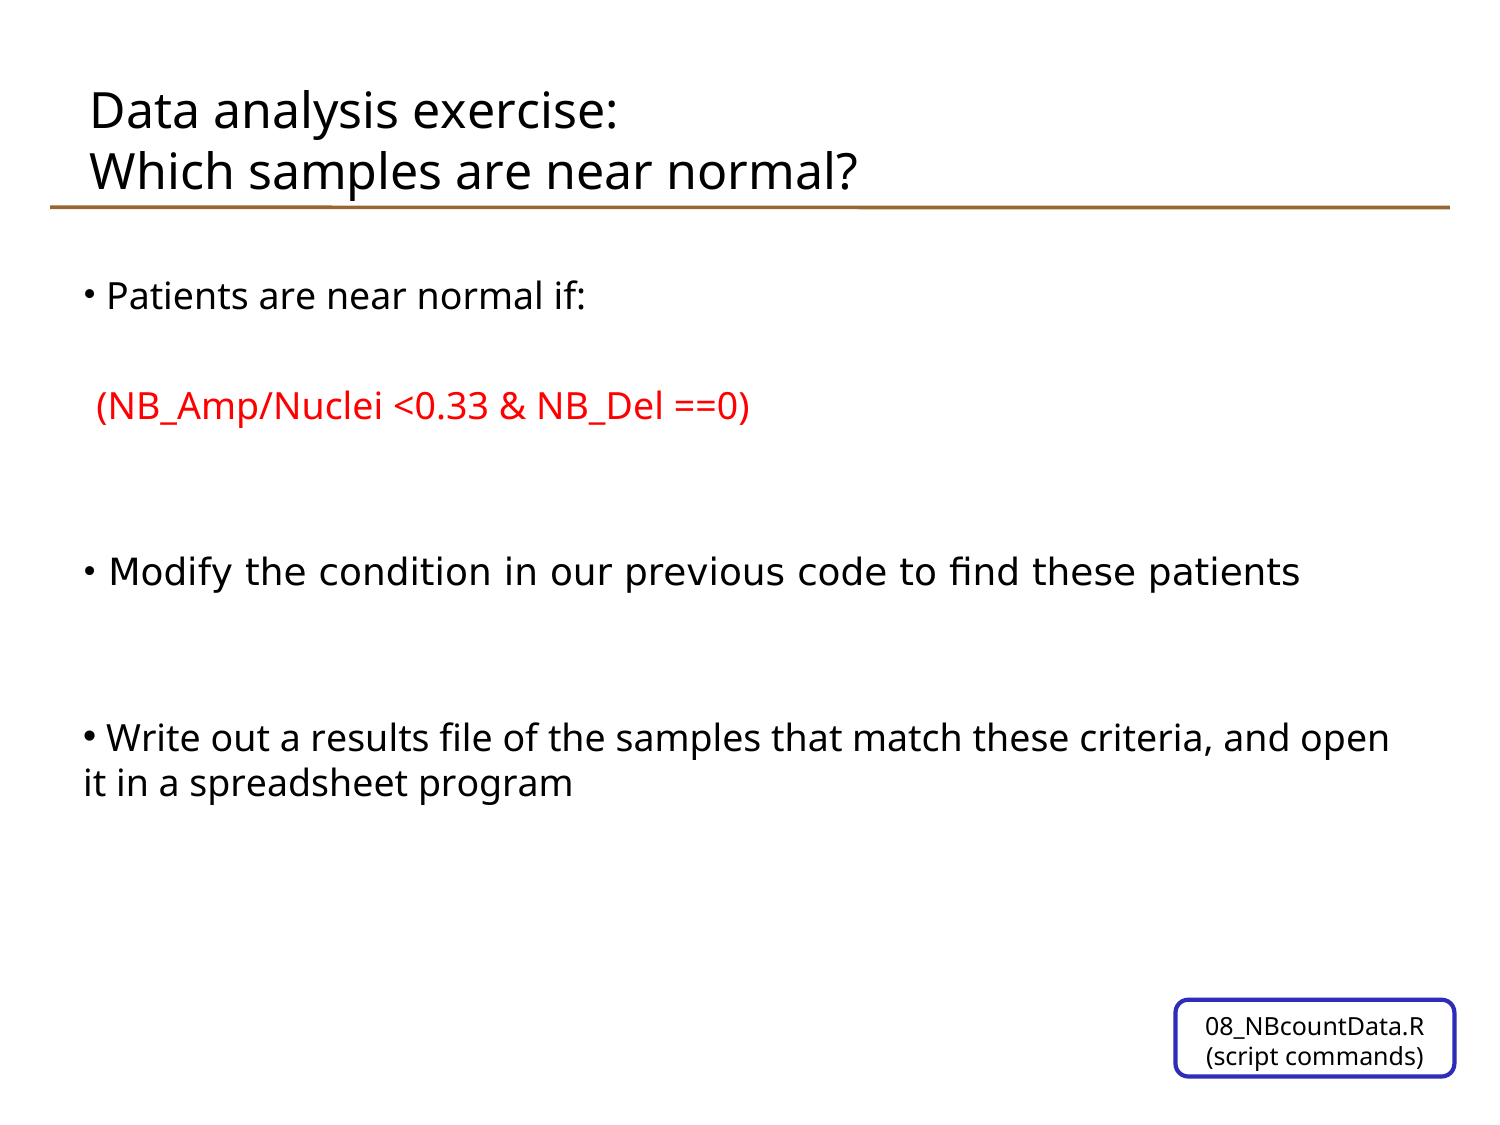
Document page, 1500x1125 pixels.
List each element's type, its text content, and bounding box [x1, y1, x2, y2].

text_box Patients are near normal if: (NB_Amp/Nuclei <0.33 & NB_Del ==0) Modify the condition in our previous code to find these patients Write out a results file of the samples that match these criteria, and open it in a spreadsheet program [83, 270, 1413, 1032]
text_box Data analysis exercise: Which samples are near normal? [75, 38, 1425, 238]
text_box 08_NBcountData.R (script commands) [1175, 999, 1455, 1077]
